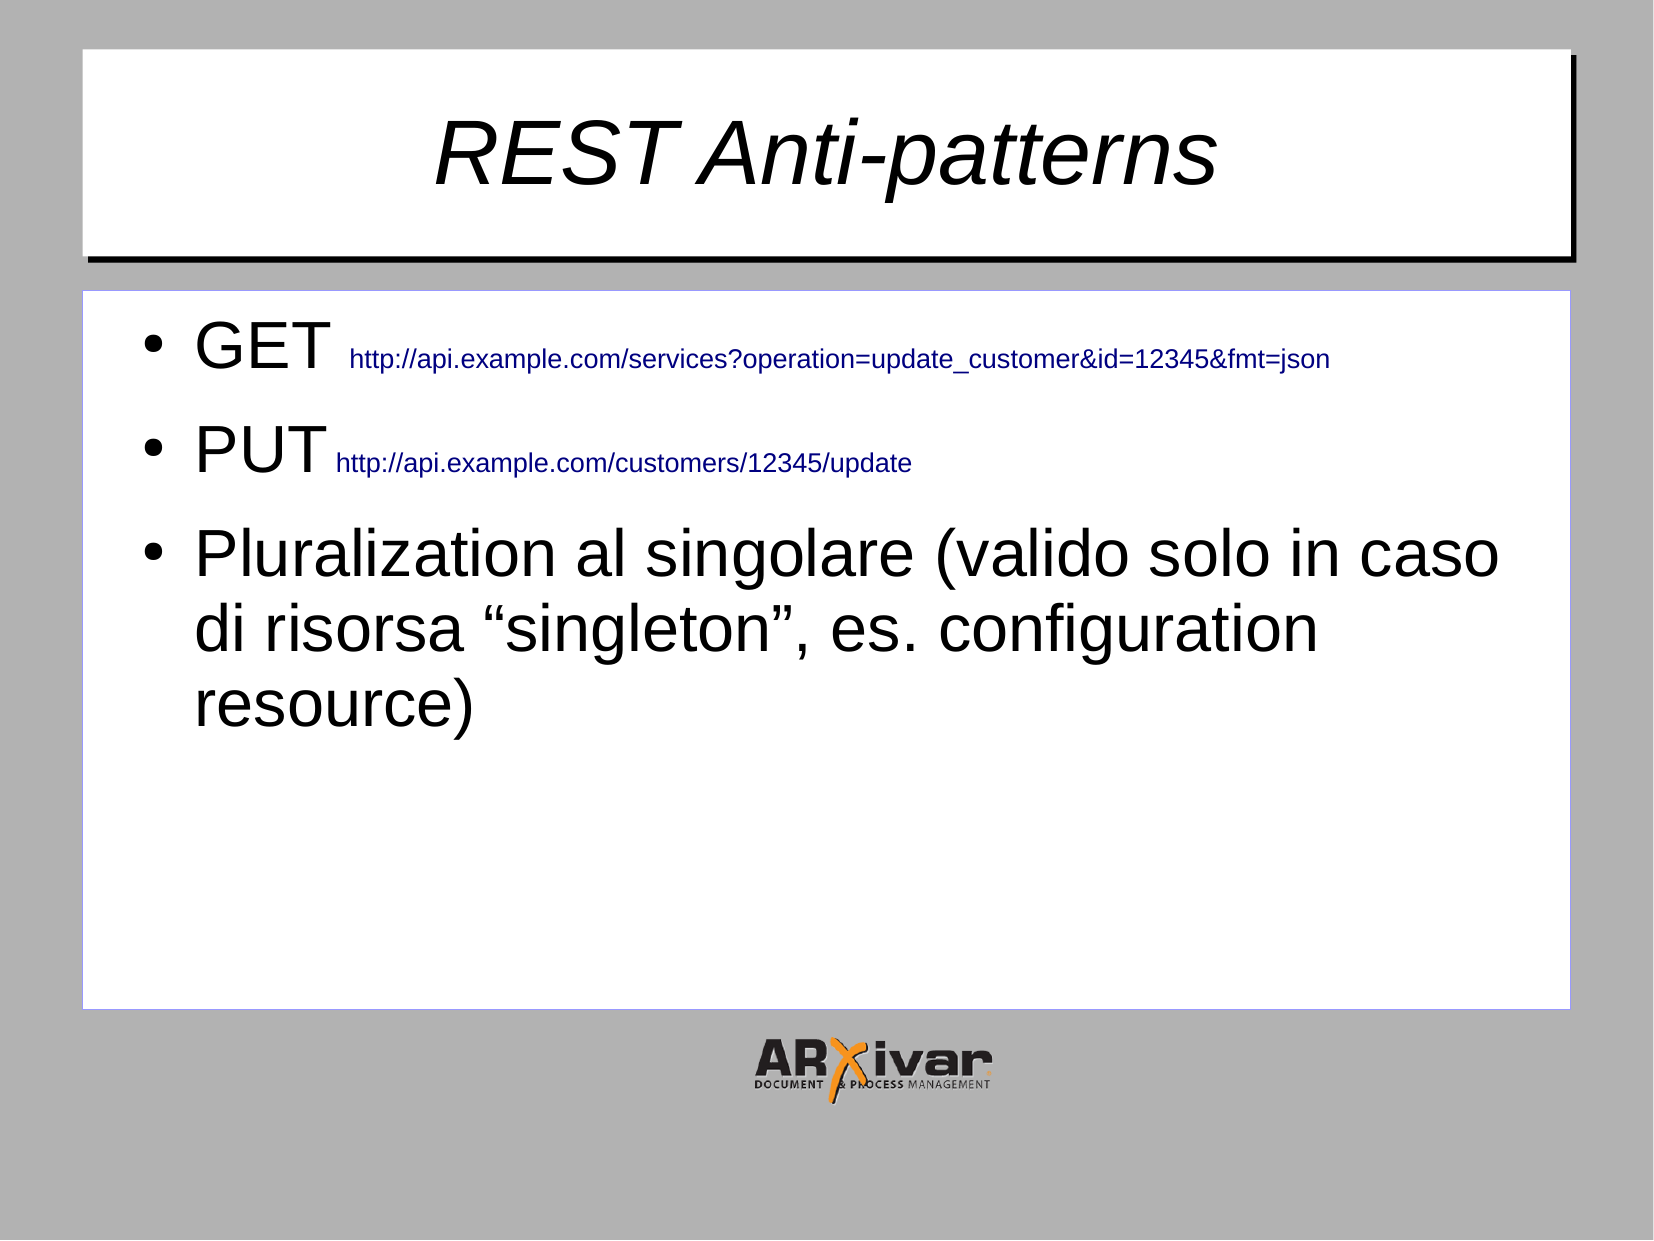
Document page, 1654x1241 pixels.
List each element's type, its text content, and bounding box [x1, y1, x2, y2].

title REST Anti-patterns [82, 49, 1571, 257]
picture [755, 1031, 993, 1111]
list GET http://api.example.com/services?operation=update_customer&id=12345&fmt=json PUT http://api.example.com/customers/12345/update Pluralization al singolare (valido solo in caso di risorsa “singleton”, es. configuration resource) [82, 290, 1571, 1010]
